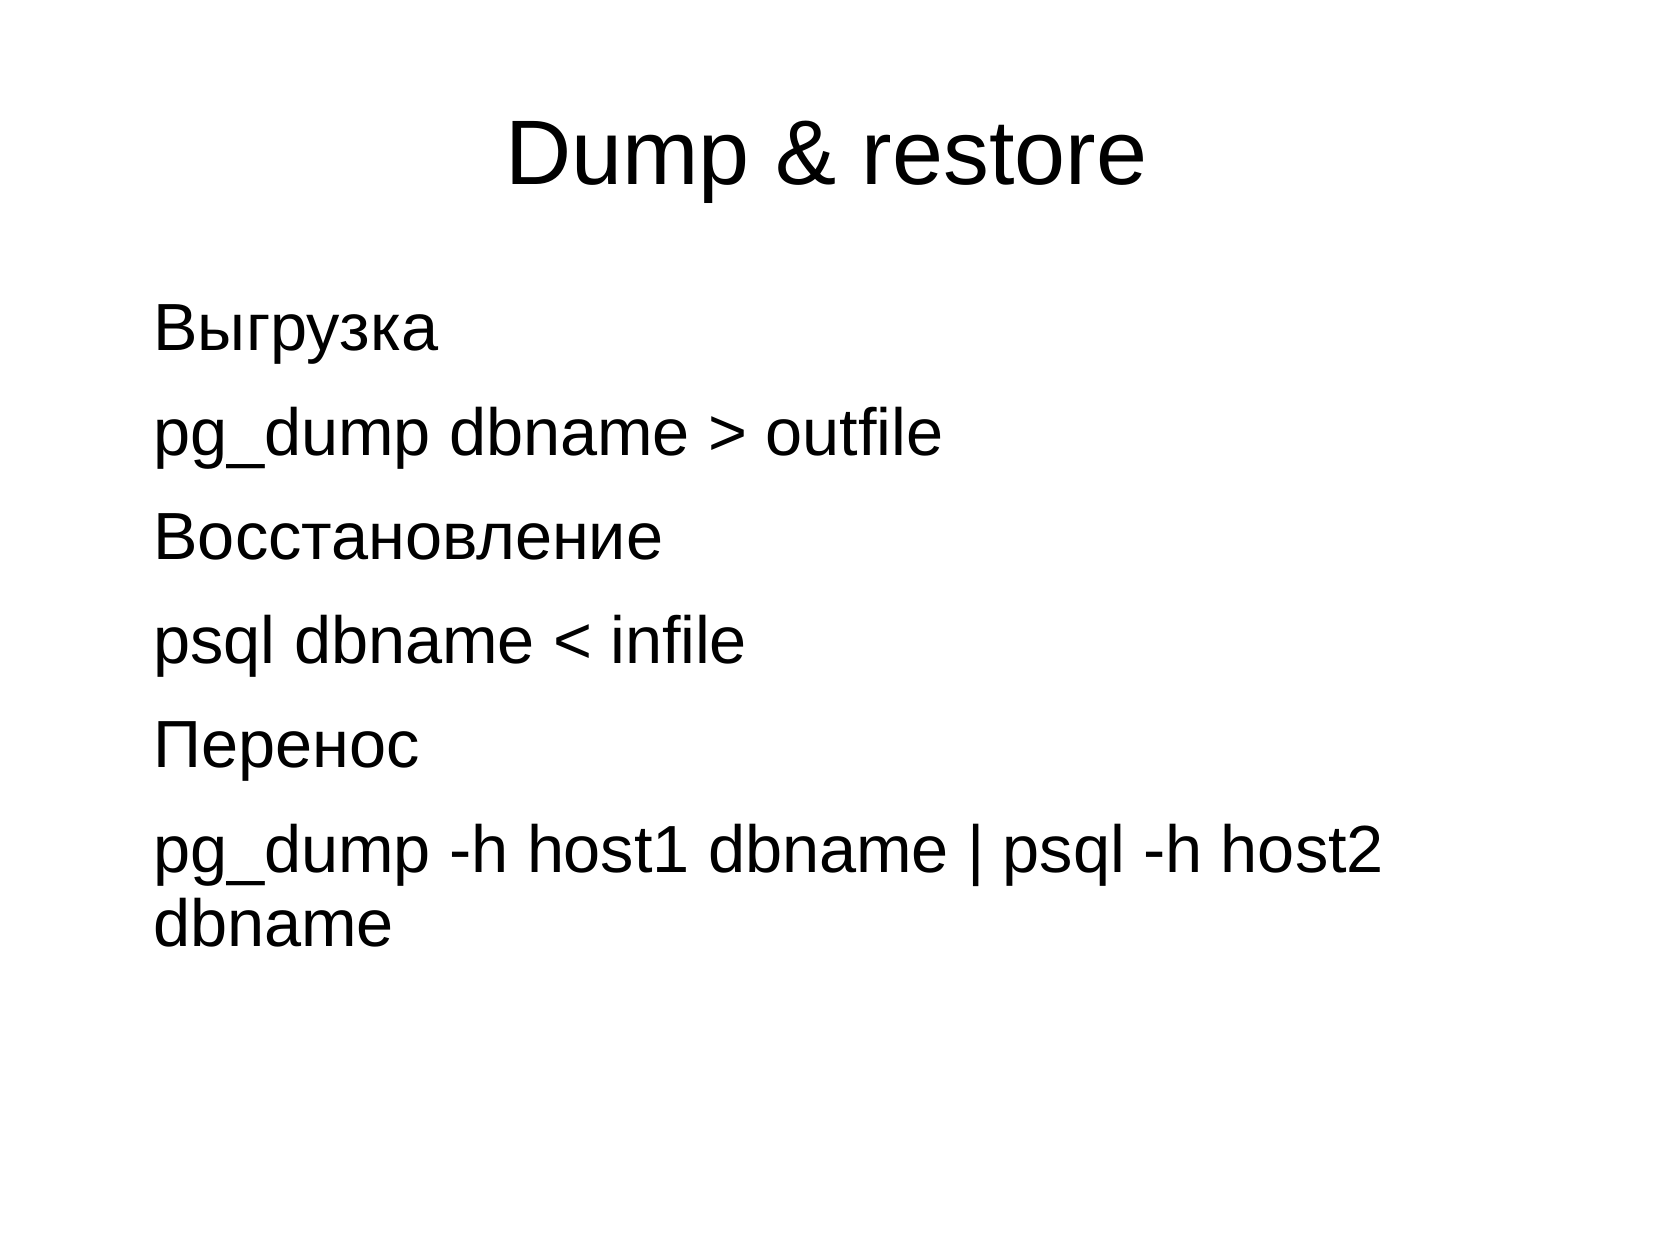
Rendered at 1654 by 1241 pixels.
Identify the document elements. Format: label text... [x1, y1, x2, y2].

title Dump & restore [82, 49, 1571, 257]
list Выгрузка pg_dump dbname > outfile Восстановление psql dbname < infile Перенос pg_dump -h host1 dbname | psql -h host2 dbname [82, 290, 1571, 1010]
